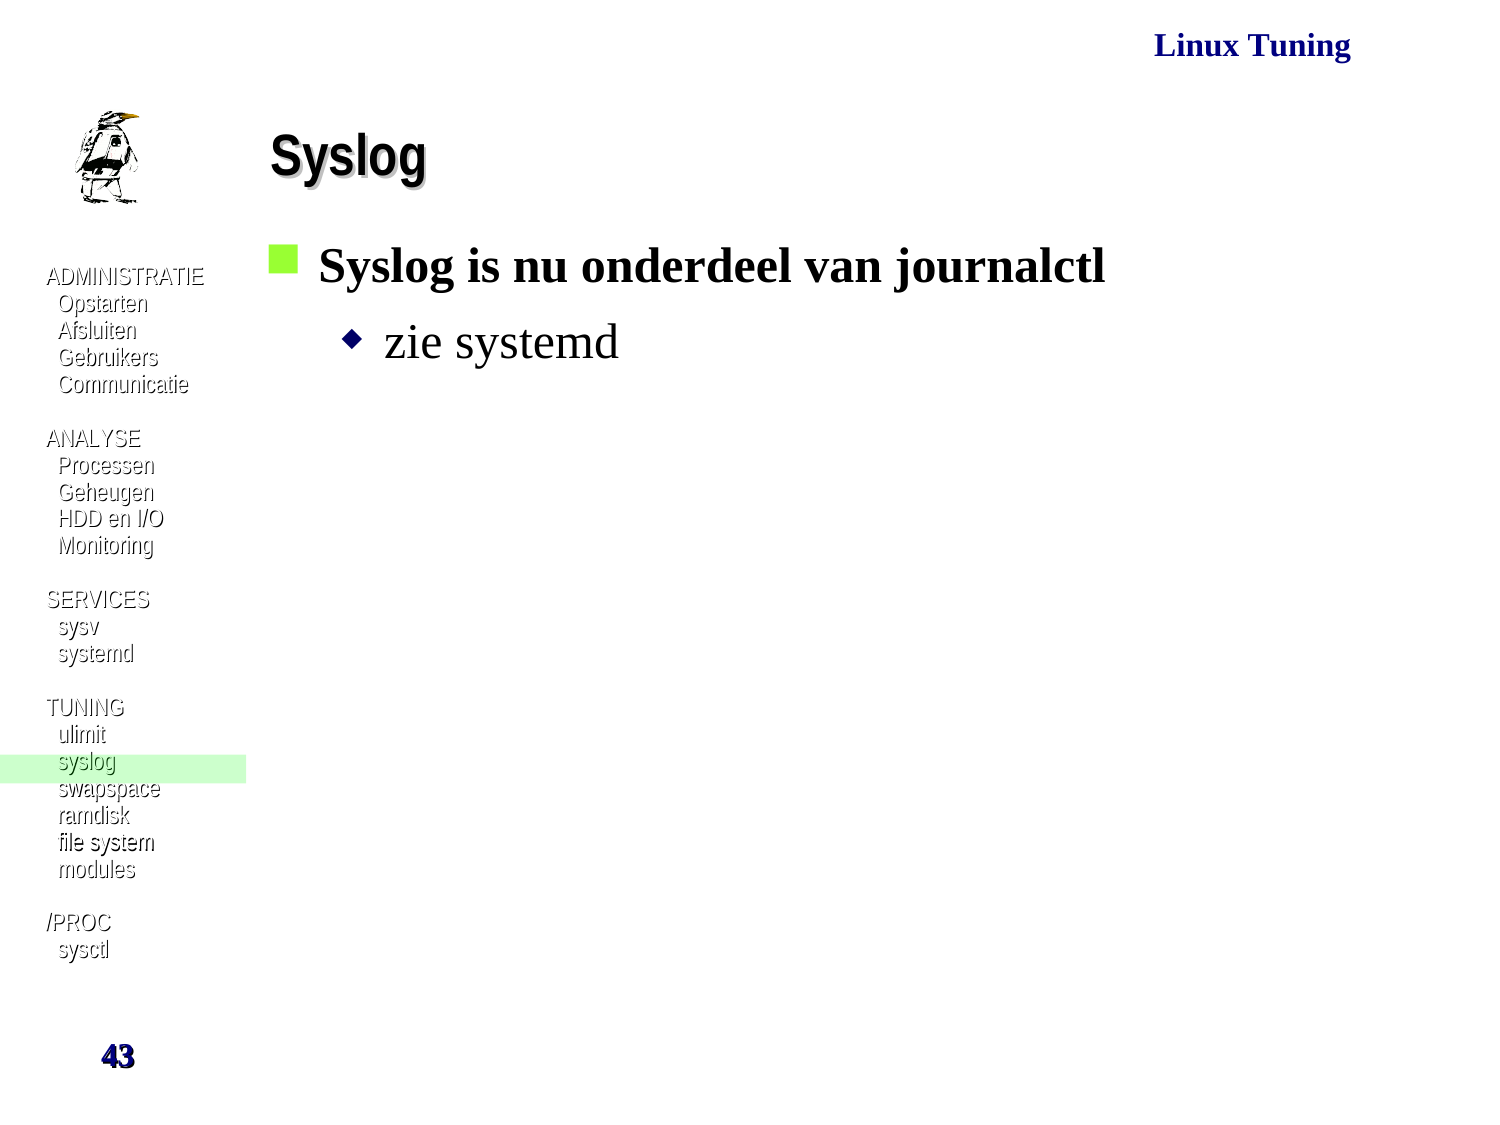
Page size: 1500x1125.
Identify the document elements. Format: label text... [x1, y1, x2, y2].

picture [57, 105, 143, 206]
text_box [0, 754, 247, 784]
title Syslog [270, 41, 1500, 250]
list Syslog is nu onderdeel van journalctl zie systemd [264, 229, 1486, 882]
